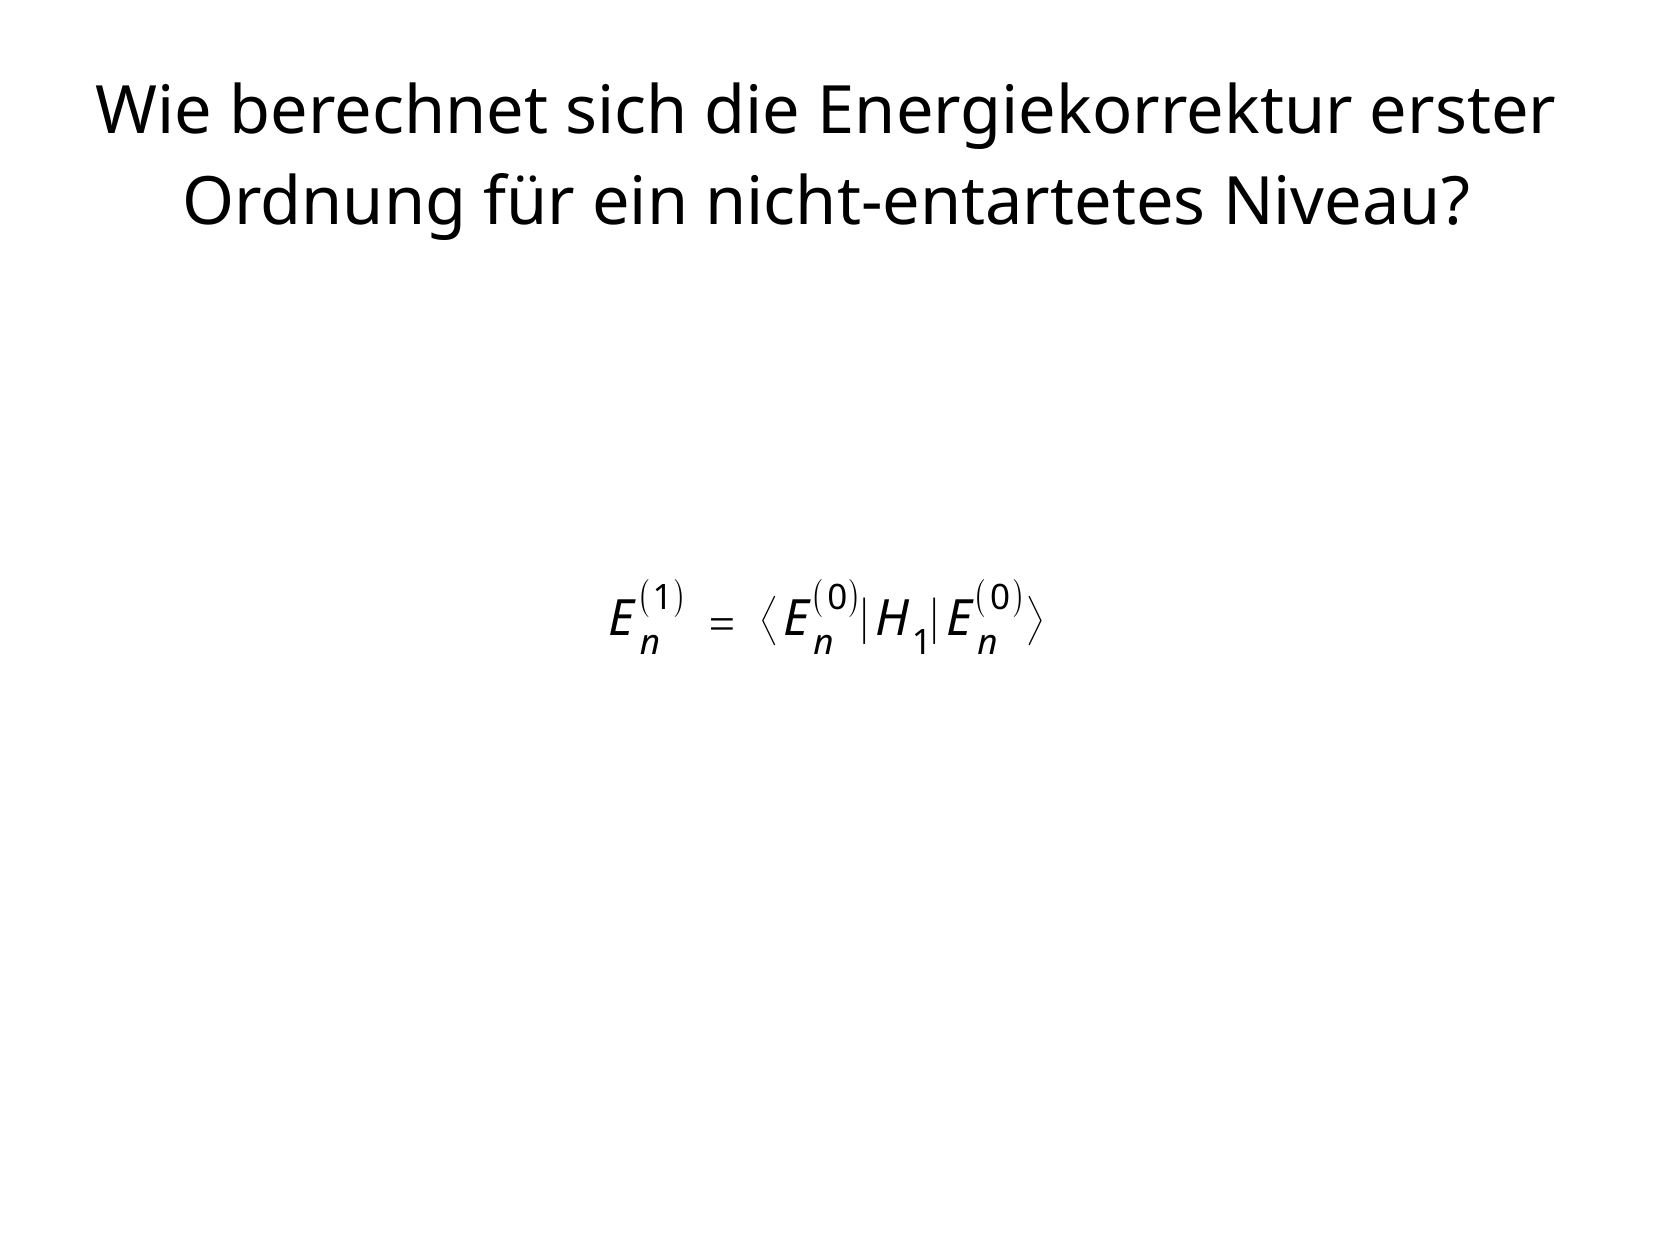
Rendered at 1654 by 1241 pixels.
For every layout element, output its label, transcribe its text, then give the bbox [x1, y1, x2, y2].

title Wie berechnet sich die Energiekorrektur erster Ordnung für ein nicht-entartetes Niveau? [82, 49, 1571, 257]
chart [602, 576, 1051, 664]
